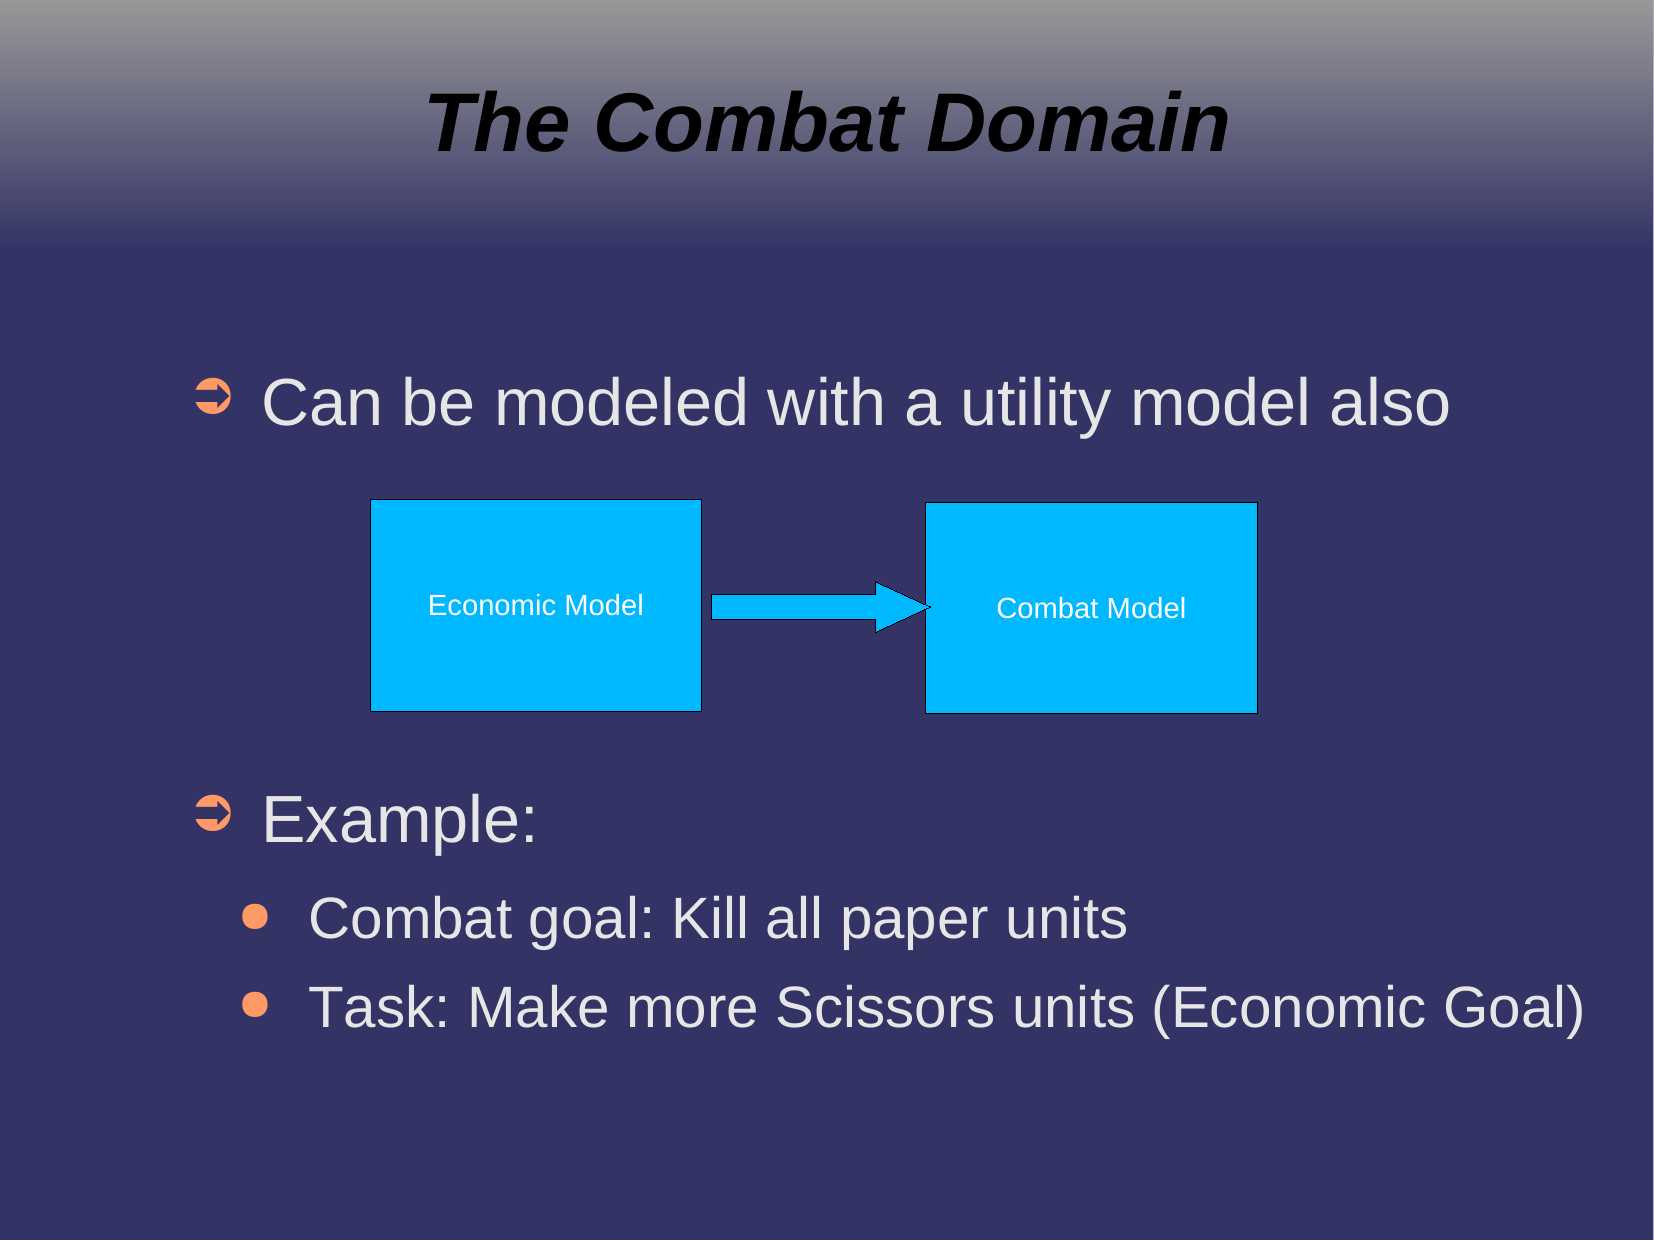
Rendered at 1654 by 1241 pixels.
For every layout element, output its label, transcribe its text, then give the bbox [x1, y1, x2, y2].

text_box Economic Model [370, 499, 702, 712]
title The Combat Domain [121, 19, 1534, 227]
text_box Combat Model [925, 502, 1258, 714]
text_box [711, 581, 931, 633]
list Can be modeled with a utility model also Example: Combat goal: Kill all paper units Task: Make more Scissors units (Economic Goal) [178, 364, 1654, 1147]
